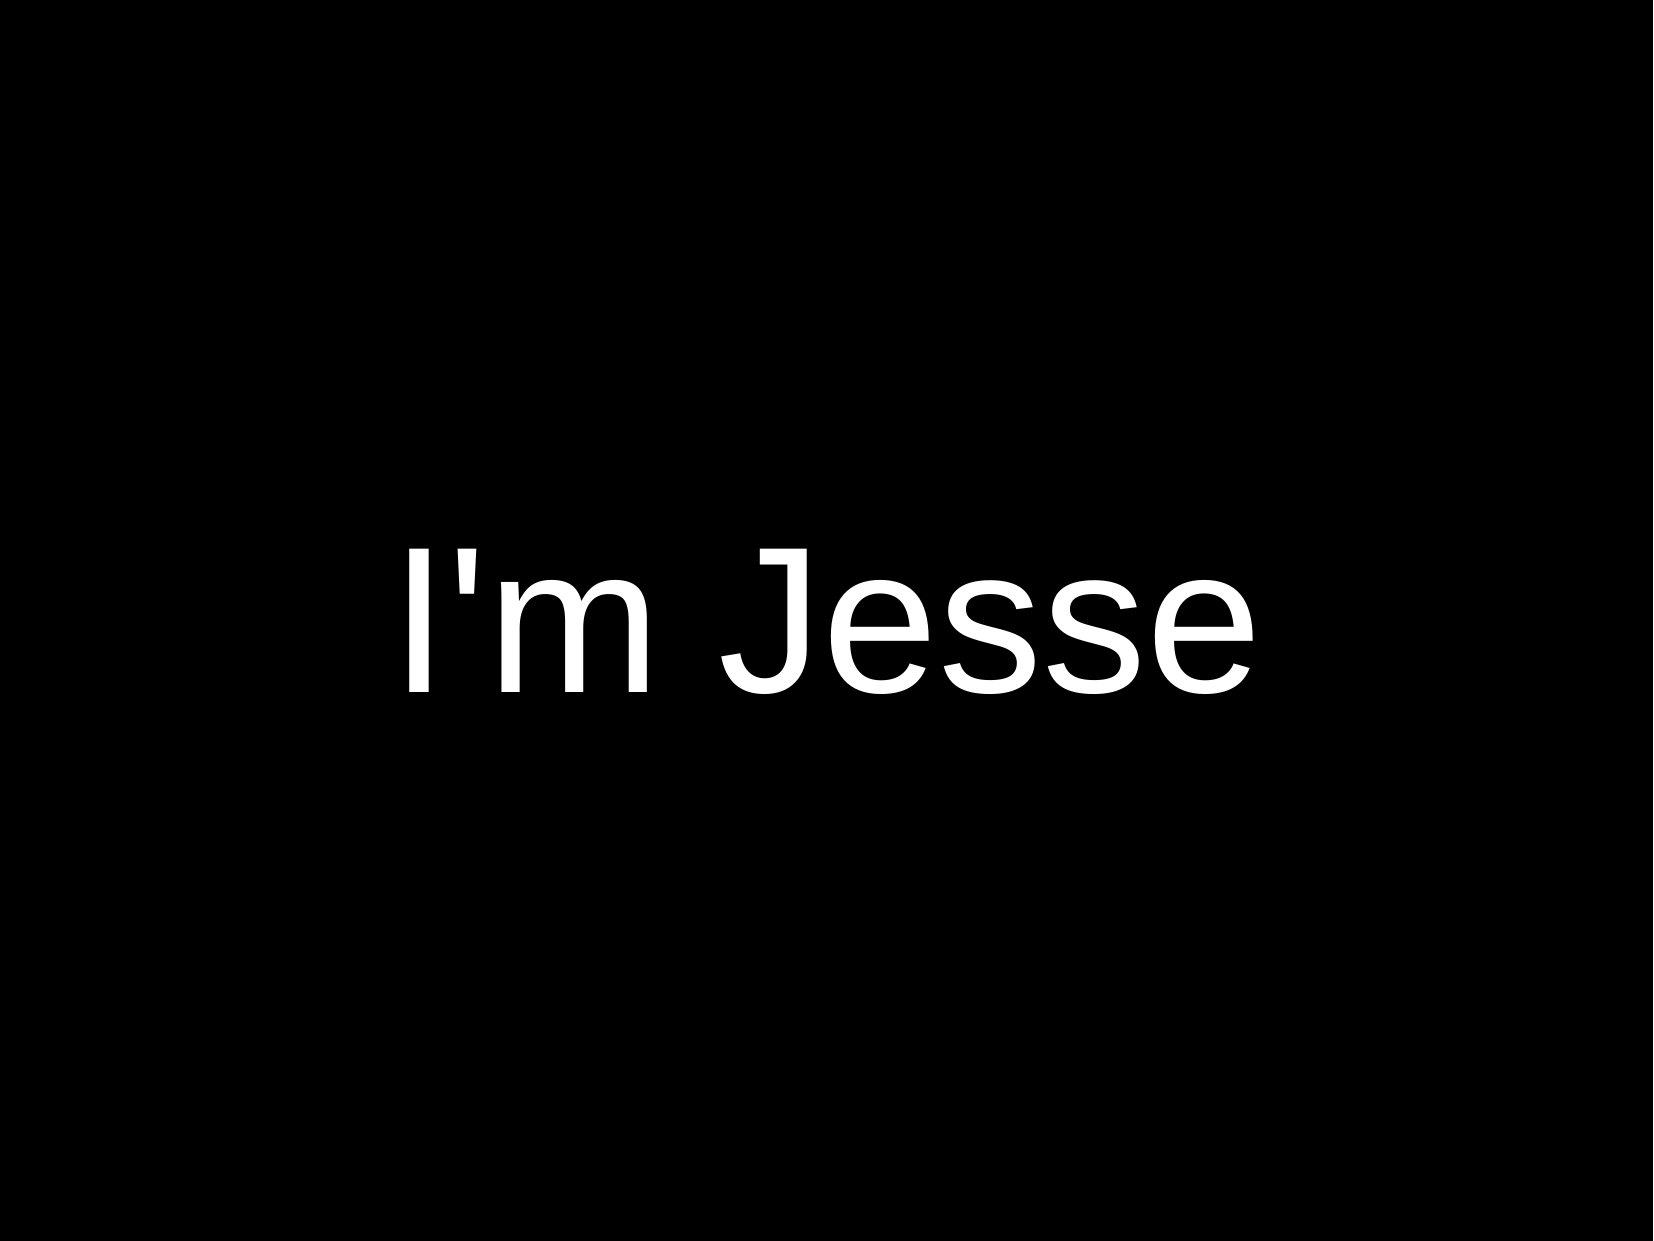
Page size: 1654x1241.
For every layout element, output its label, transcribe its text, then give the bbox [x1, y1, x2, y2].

title I'm Jesse [82, 101, 1571, 1140]
